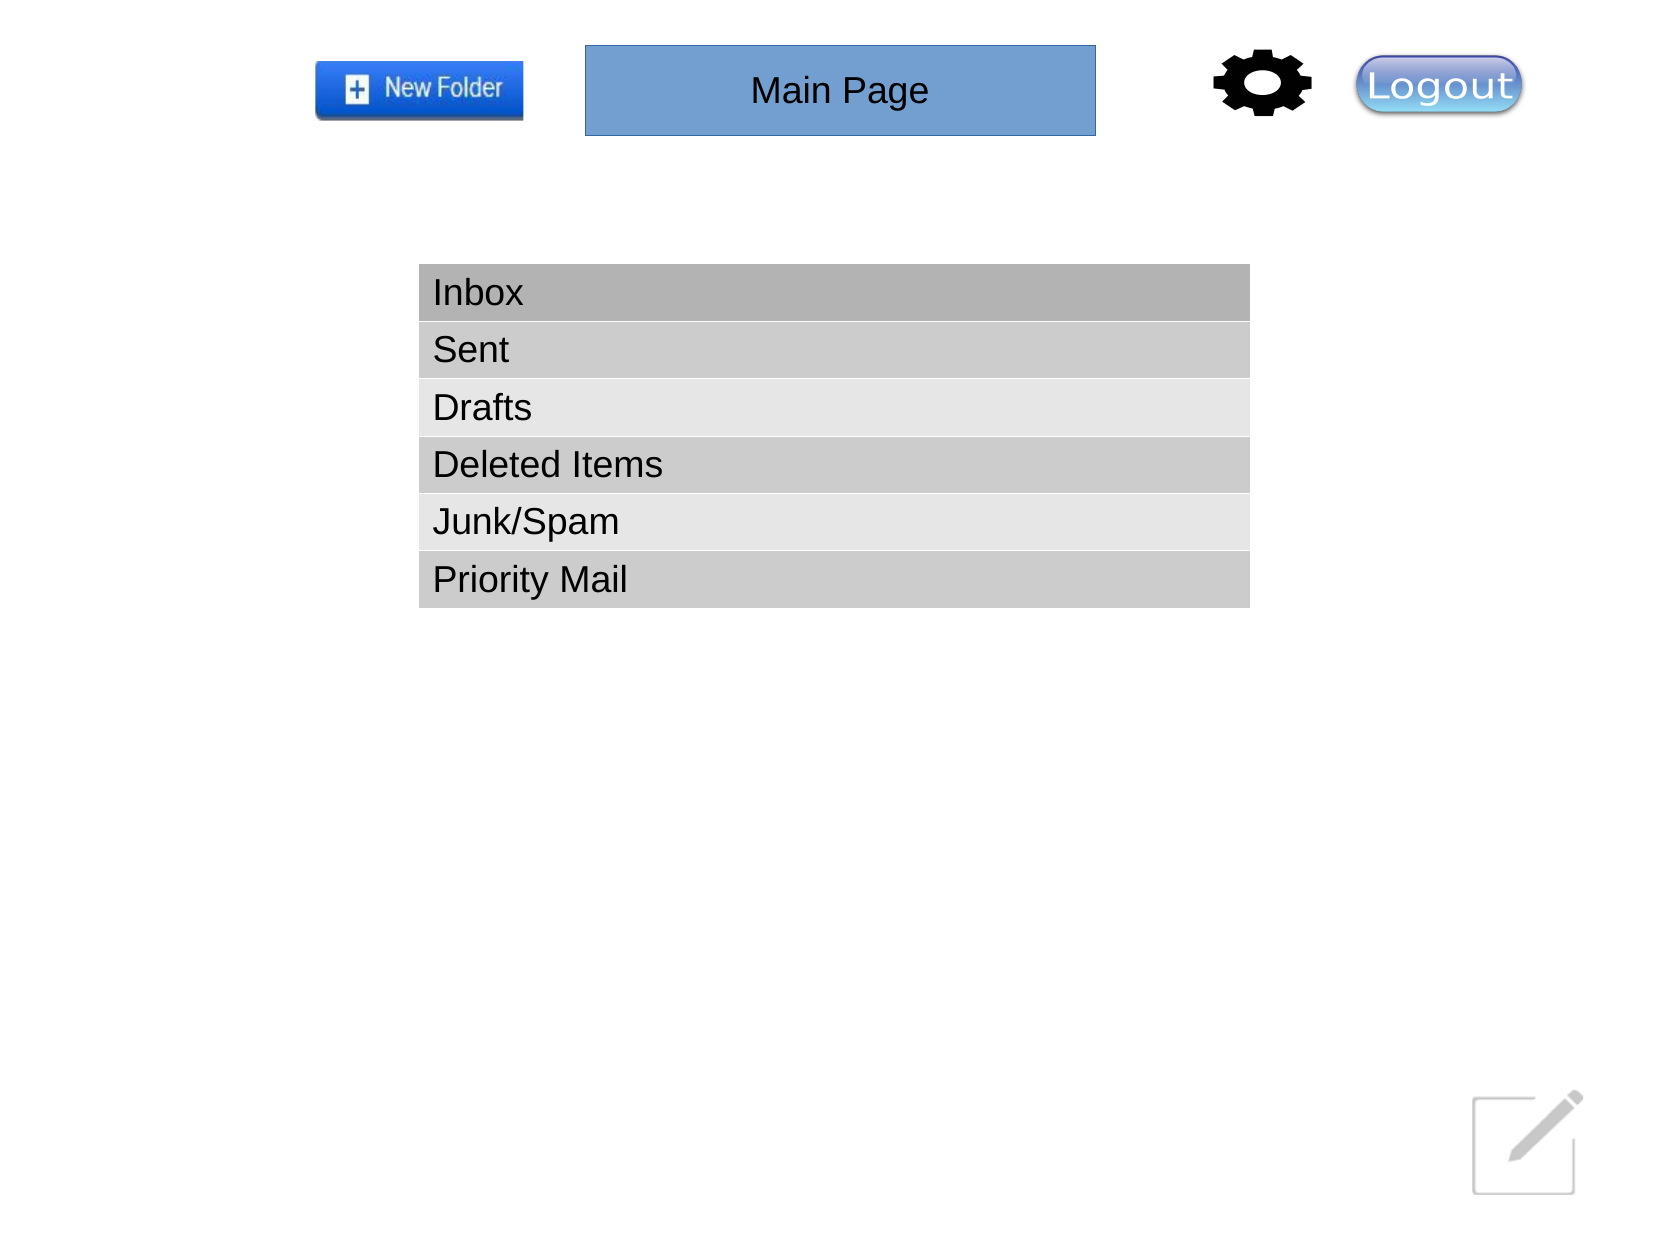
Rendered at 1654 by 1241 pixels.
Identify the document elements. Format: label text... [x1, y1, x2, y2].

picture [314, 61, 524, 121]
text_box Main Page [585, 45, 1096, 136]
picture [1425, 1079, 1636, 1201]
picture [1189, 29, 1336, 128]
table_cell Deleted Items [419, 437, 1250, 493]
picture [1350, 51, 1528, 121]
table_cell Junk/Spam [419, 494, 1250, 550]
table_cell Drafts [419, 379, 1250, 436]
table_cell Priority Mail [419, 551, 1250, 608]
table_cell Sent [419, 322, 1250, 378]
table_header Inbox [419, 264, 1250, 321]
